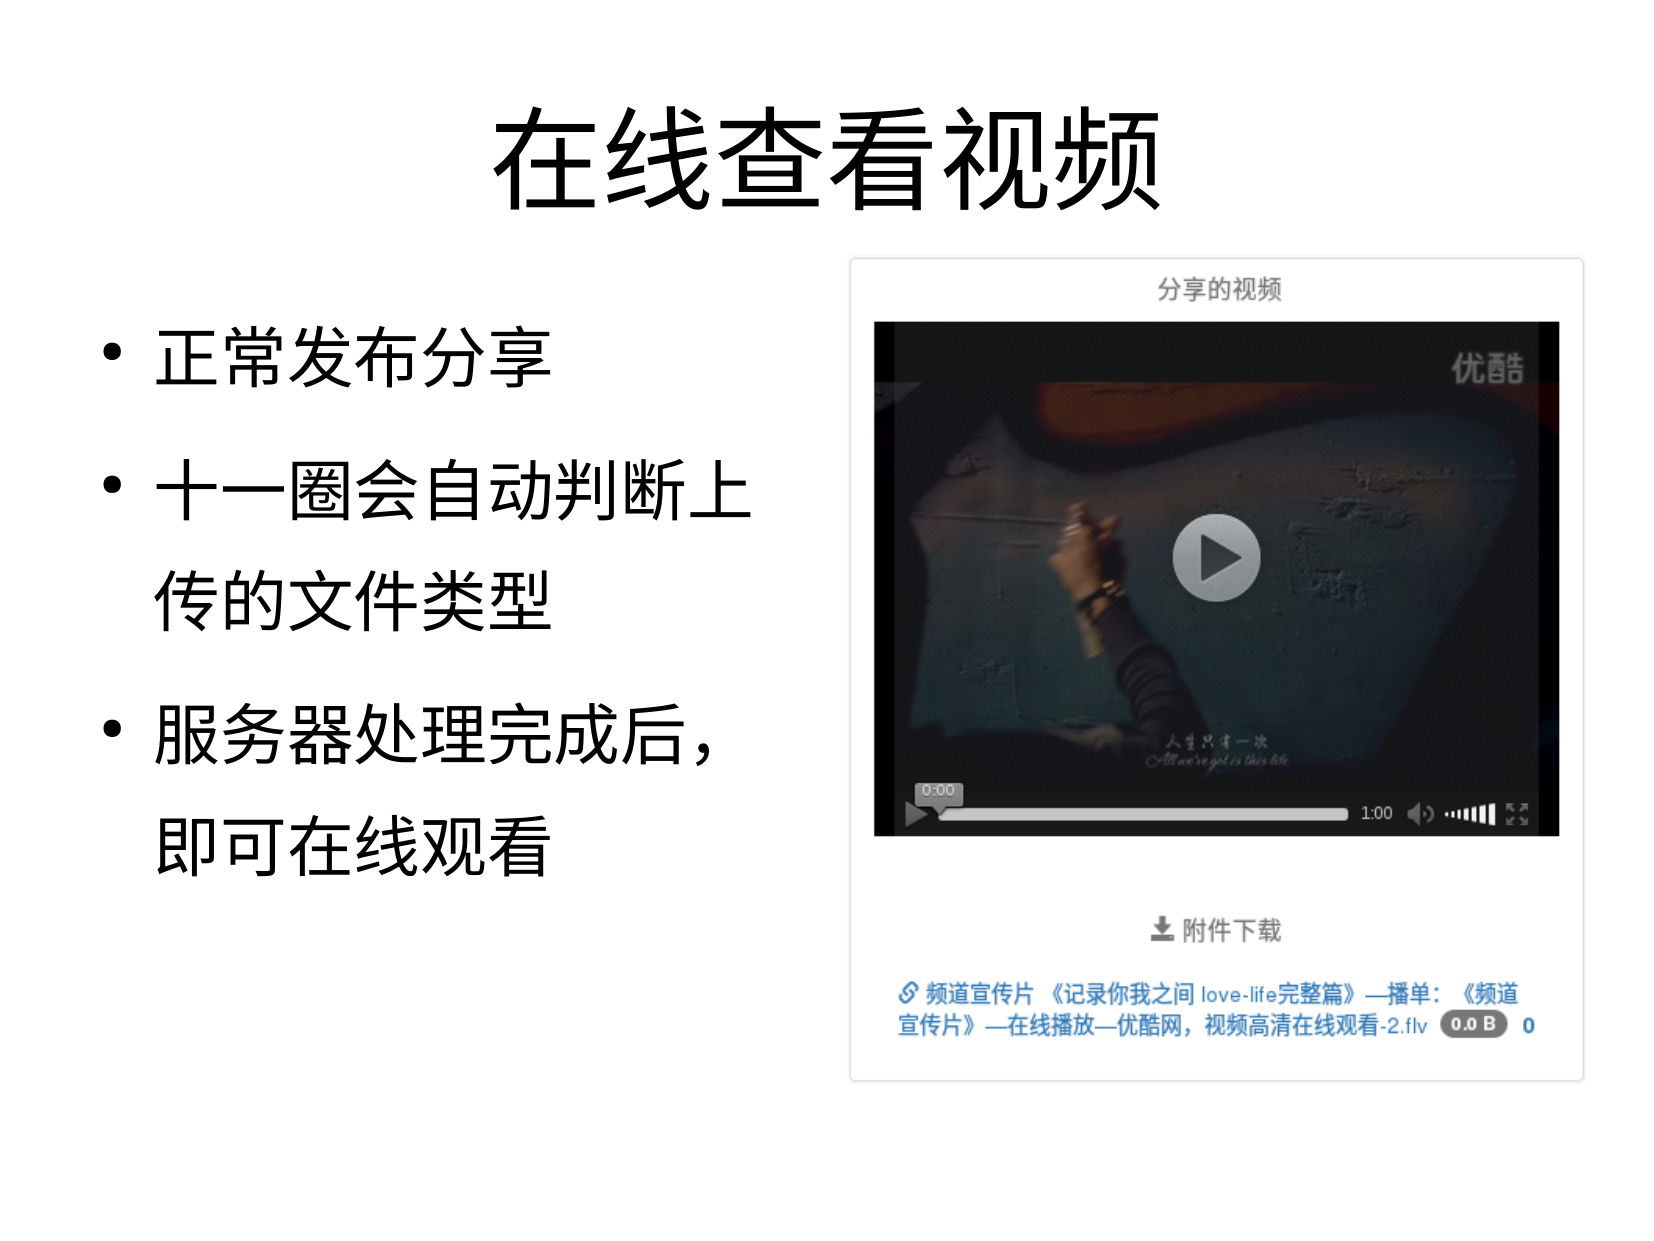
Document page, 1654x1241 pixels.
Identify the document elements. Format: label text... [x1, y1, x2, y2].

title 在线查看视频 [82, 49, 1571, 257]
list 正常发布分享 十一圈会自动判断上传的文件类型 服务器处理完成后，即可在线观看 [82, 290, 809, 1010]
picture [826, 236, 1608, 1107]
